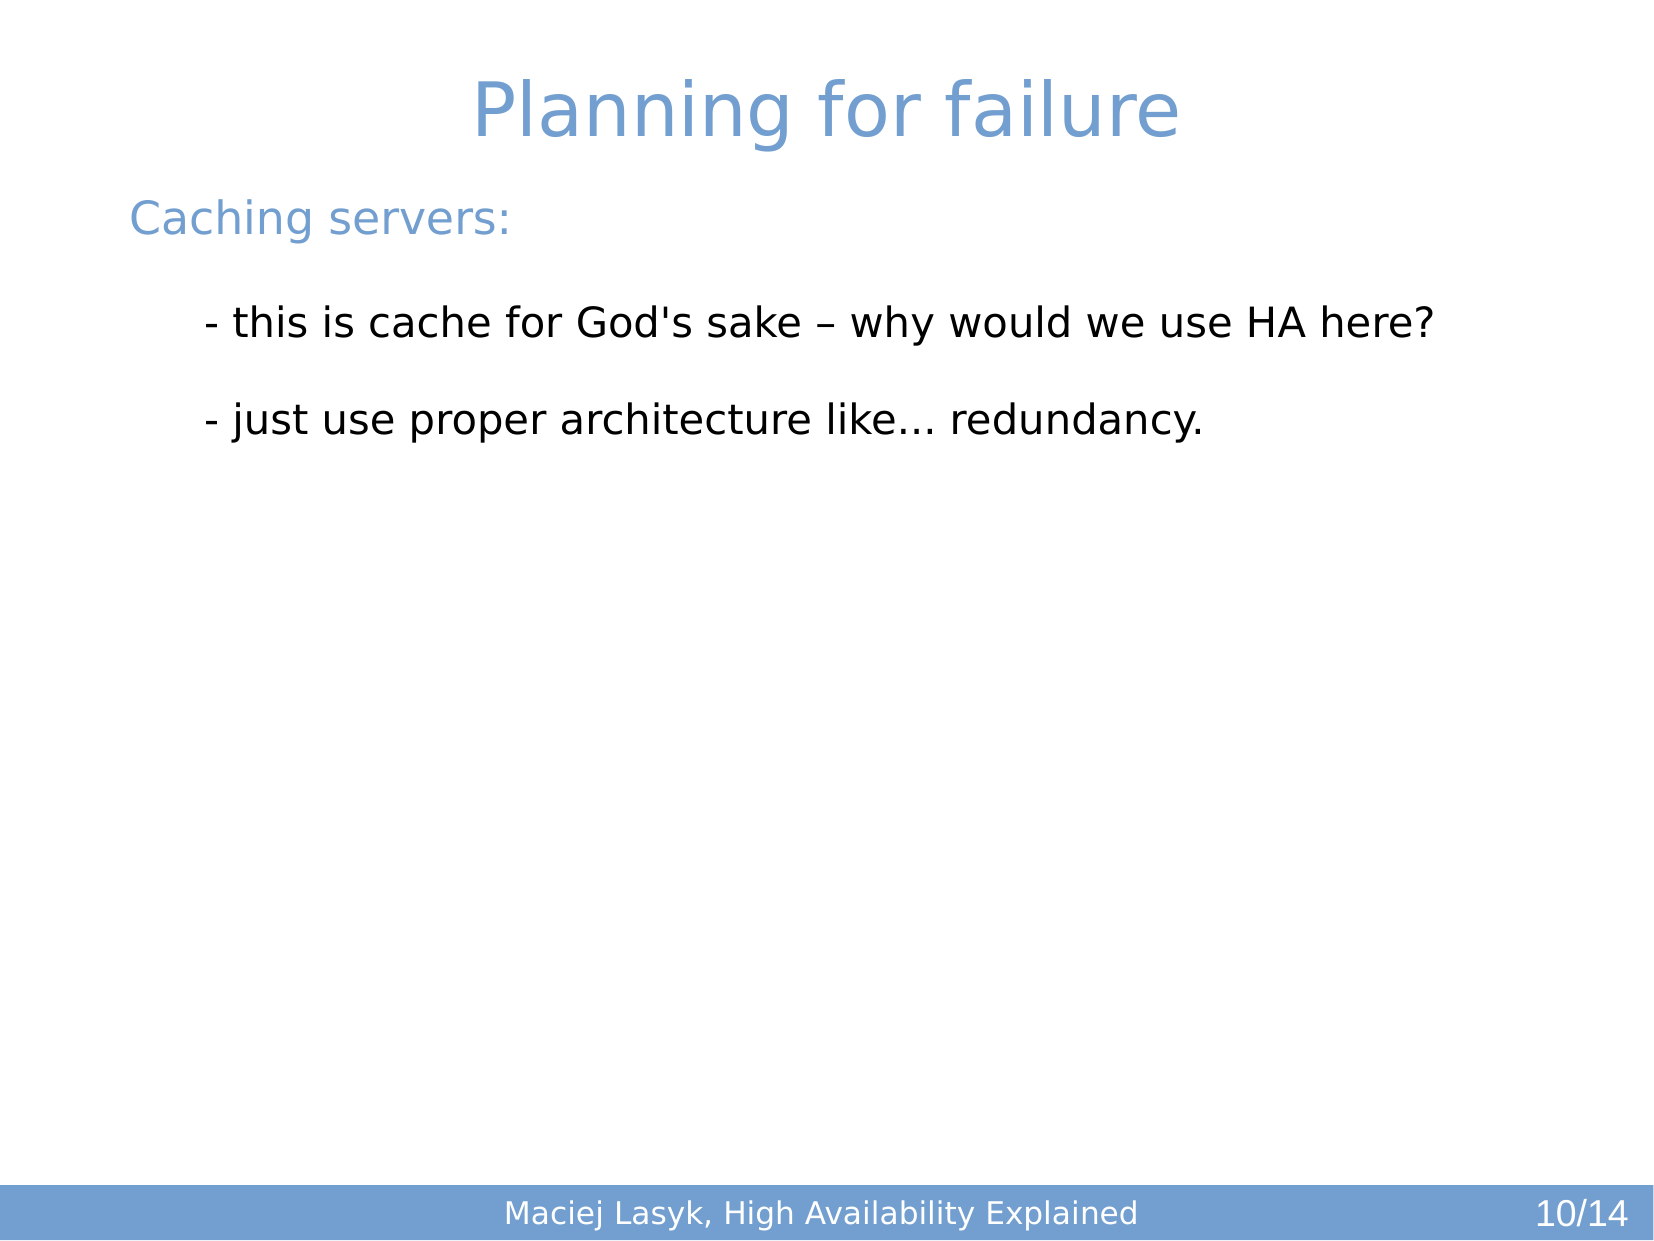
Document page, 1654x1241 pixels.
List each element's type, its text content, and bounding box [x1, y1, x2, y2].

text_box Maciej Lasyk, High Availability Explained [489, 1188, 1165, 1240]
text_box [1644, 1185, 1654, 1241]
text_box [0, 1185, 1509, 1241]
text_box 10/14 [1509, 1185, 1644, 1241]
text_box Planning for failure [456, 60, 1197, 163]
text_box Caching servers: - this is cache for God's sake – why would we use HA here? - just use proper architecture like... redundancy. [114, 185, 1452, 453]
